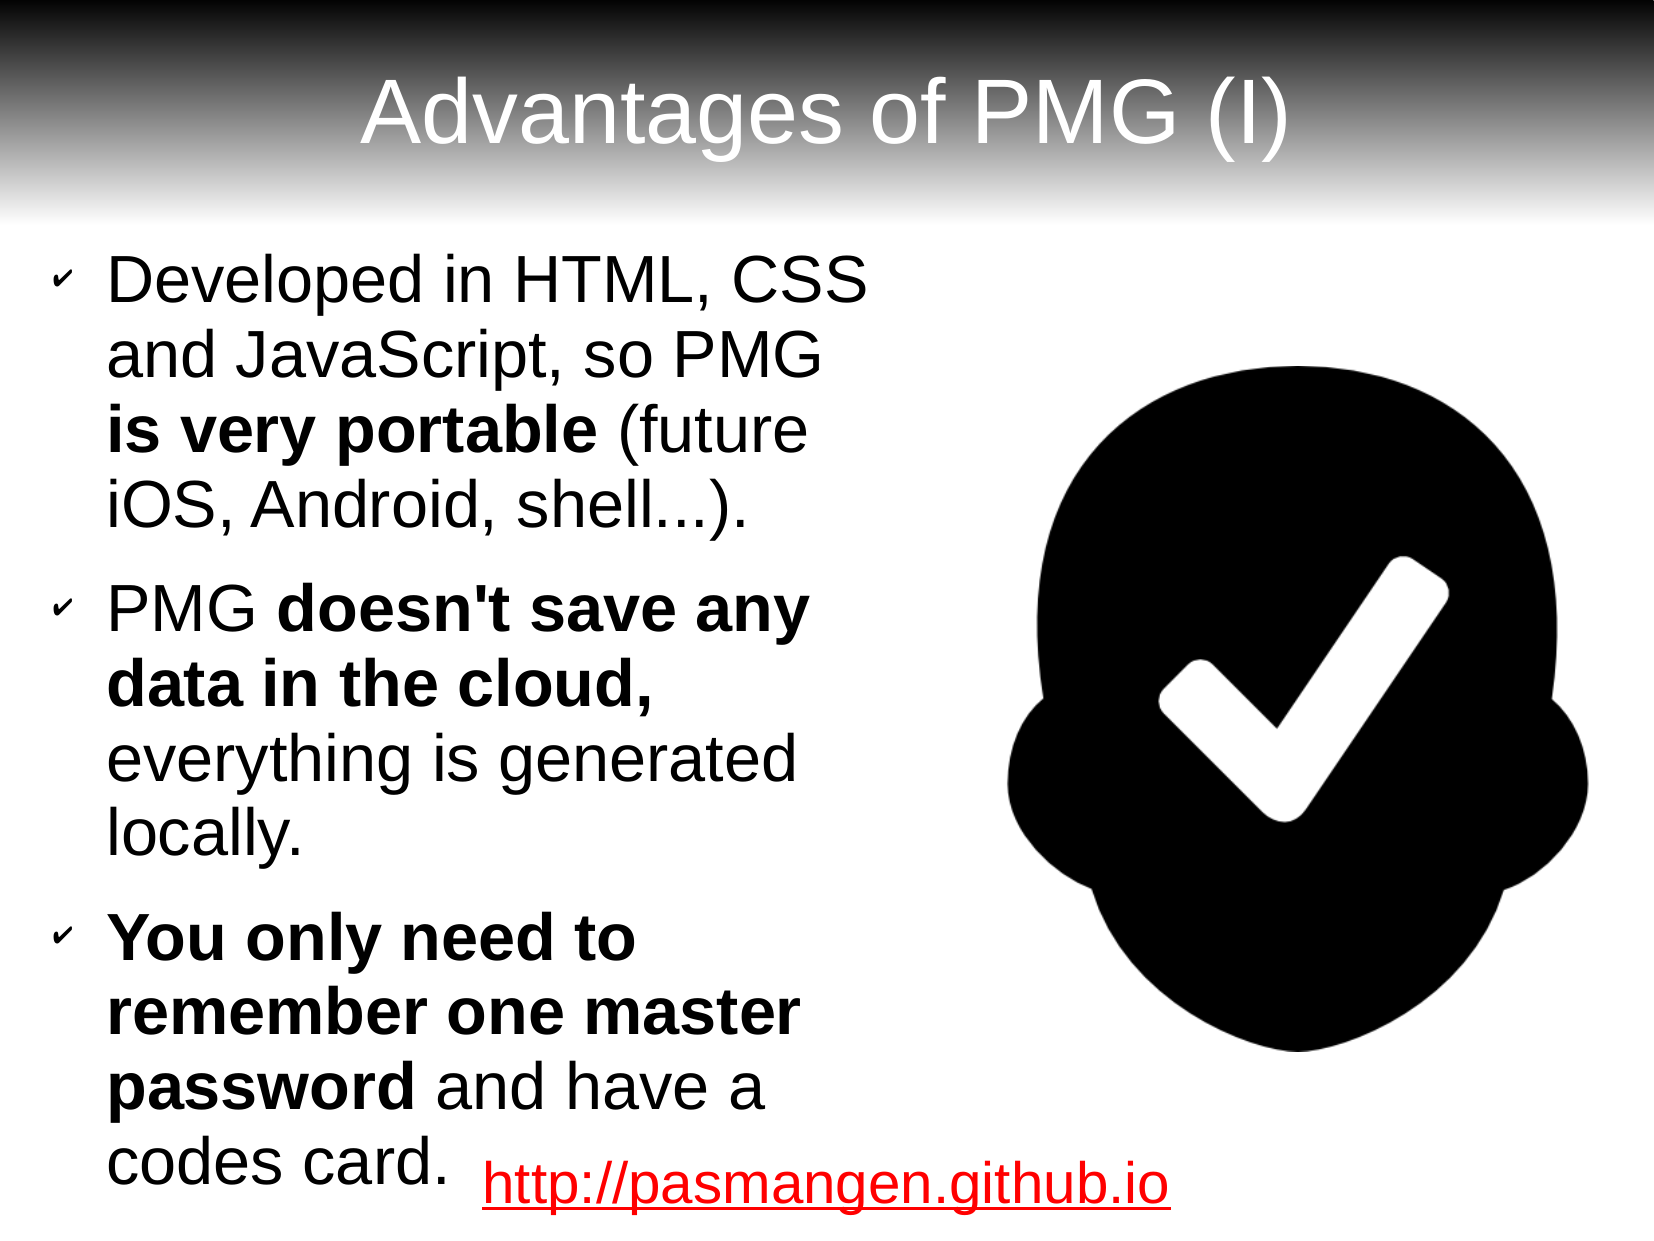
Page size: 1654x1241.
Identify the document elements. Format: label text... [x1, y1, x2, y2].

text_box http://pasmangen.github.io [0, 1143, 1654, 1241]
list Developed in HTML, CSS and JavaScript, so PMG is very portable (future iOS, Android, shell...). PMG doesn't save any data in the cloud, everything is generated locally. You only need to remember one master password and have a codes card. [35, 182, 891, 1143]
picture [955, 366, 1641, 1052]
title Advantages of PMG (I) [0, 0, 1654, 225]
